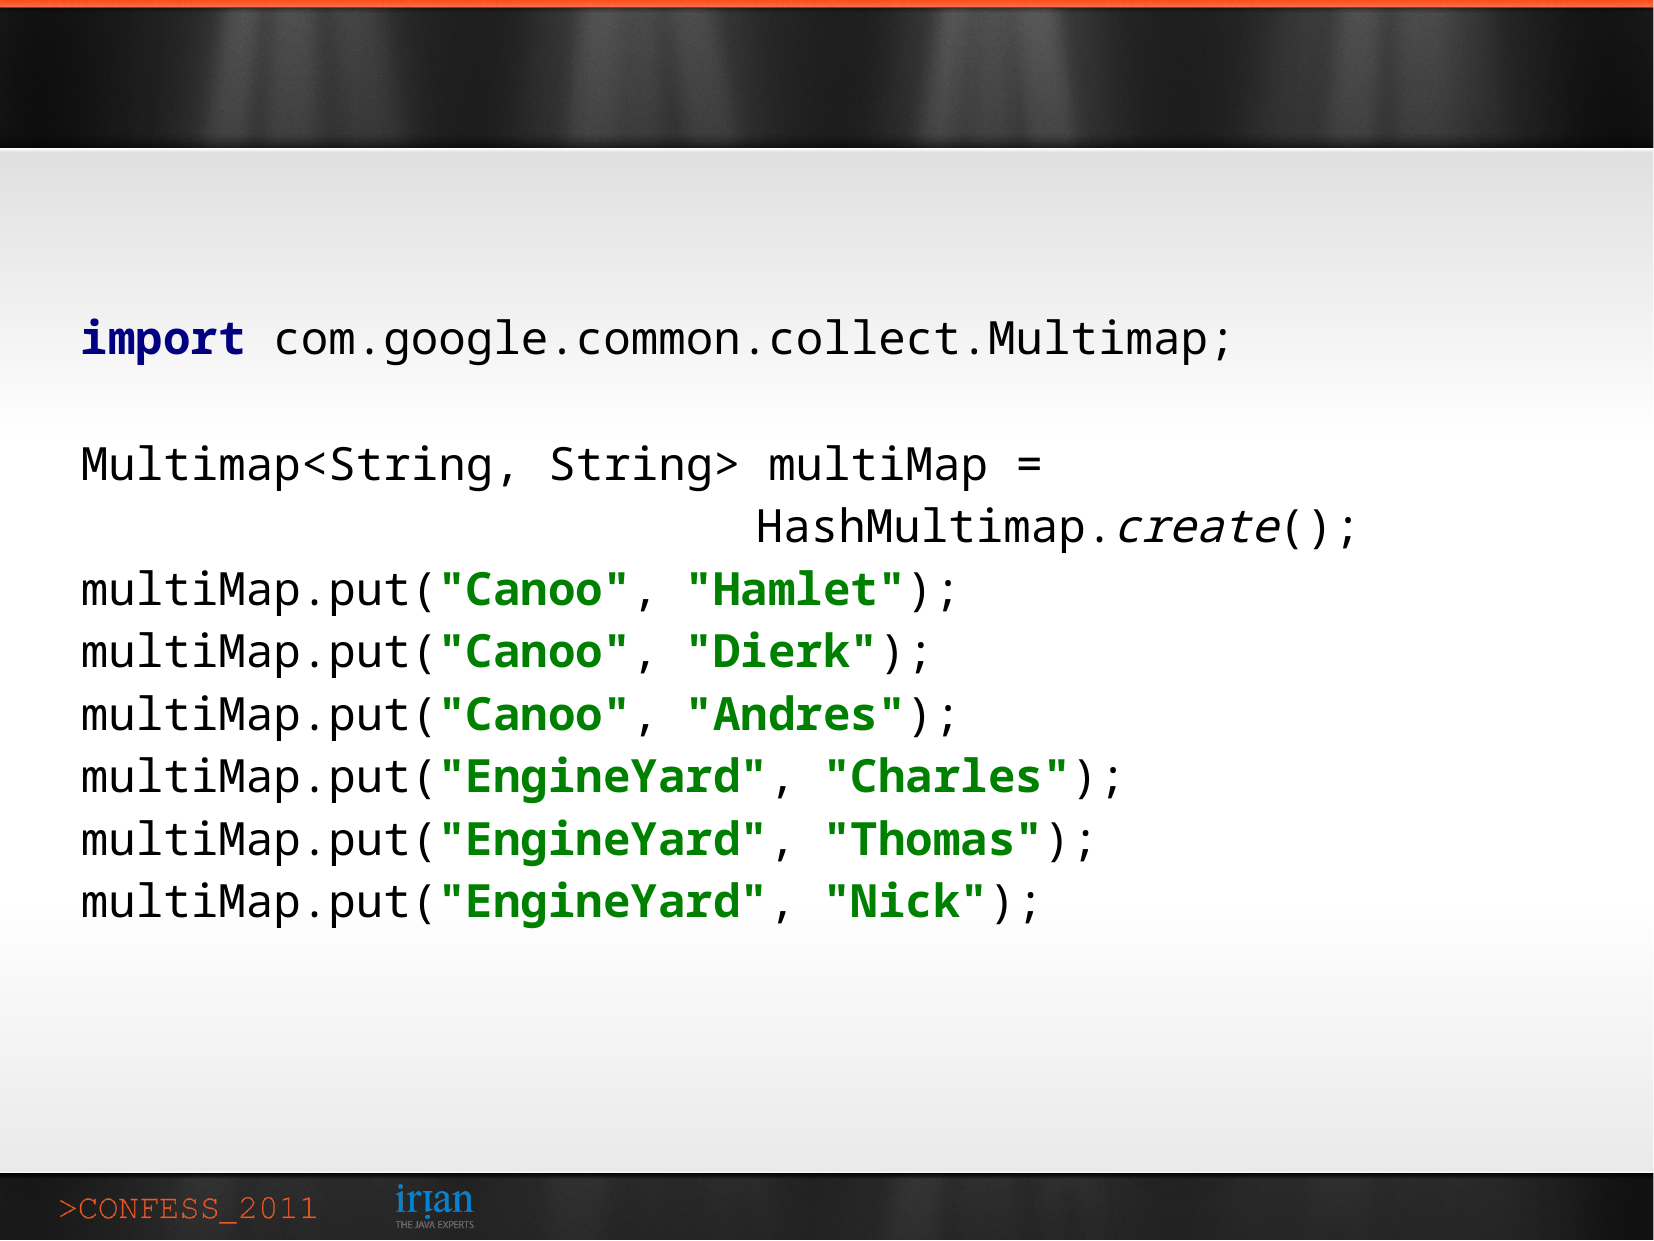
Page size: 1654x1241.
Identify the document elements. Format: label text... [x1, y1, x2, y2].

subtitle import com.google.common.collect.Multimap; Multimap<String, String> multiMap = HashMultimap.create(); multiMap.put("Canoo", "Hamlet"); multiMap.put("Canoo", "Dierk"); multiMap.put("Canoo", "Andres"); multiMap.put("EngineYard", "Charles"); multiMap.put("EngineYard", "Thomas"); multiMap.put("EngineYard", "Nick"); [80, 305, 1654, 1125]
picture [0, 0, 1654, 1240]
